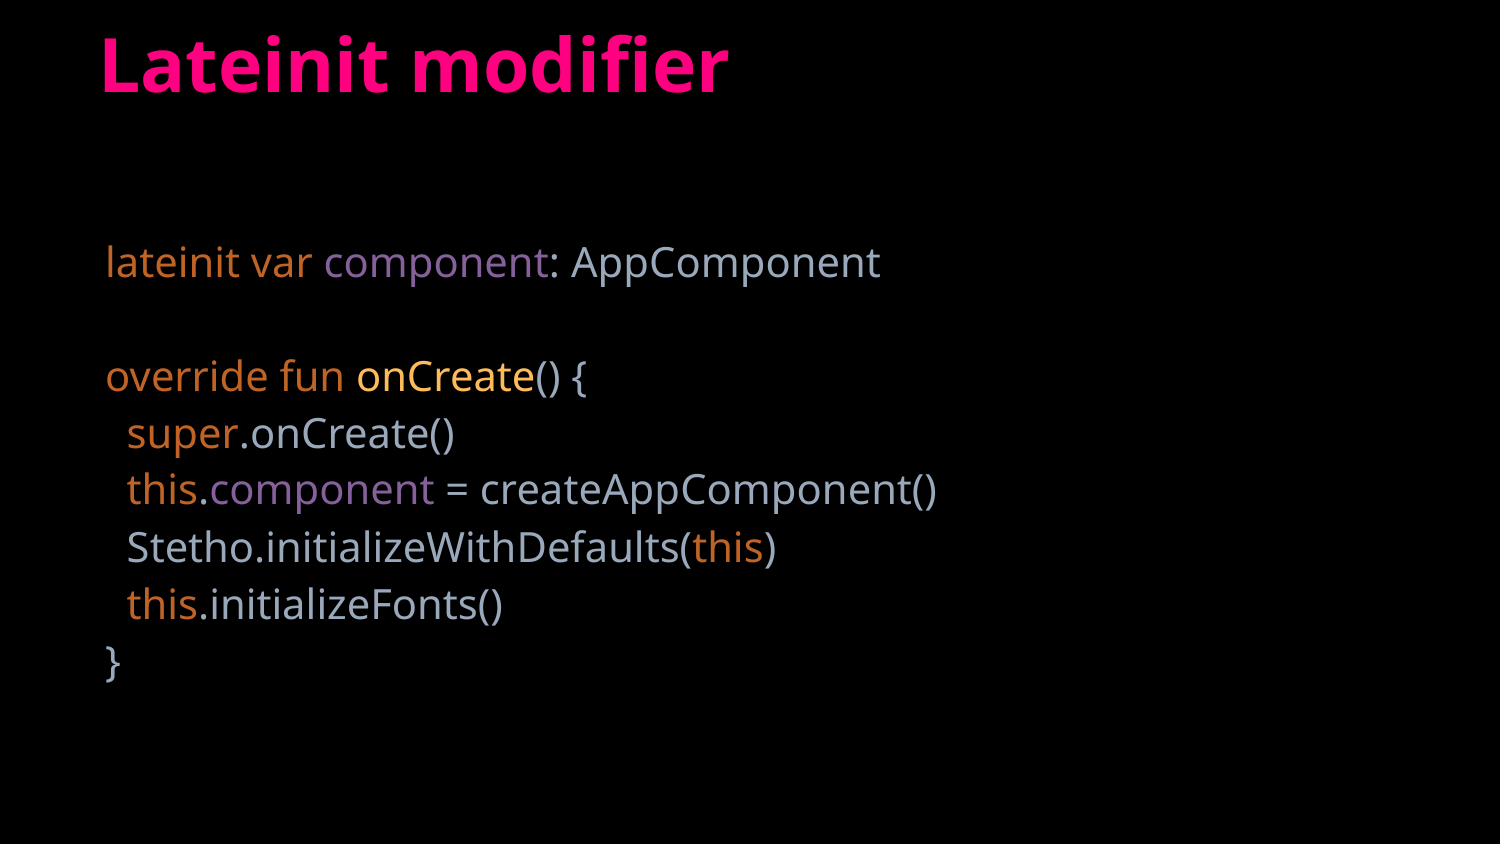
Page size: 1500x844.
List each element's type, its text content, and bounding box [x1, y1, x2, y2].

text_box lateinit var component: AppComponent override fun onCreate() { super.onCreate() this.component = createAppComponent() Stetho.initializeWithDefaults(this) this.initializeFonts() } [90, 225, 1381, 751]
title Lateinit modifier [83, 28, 1416, 136]
